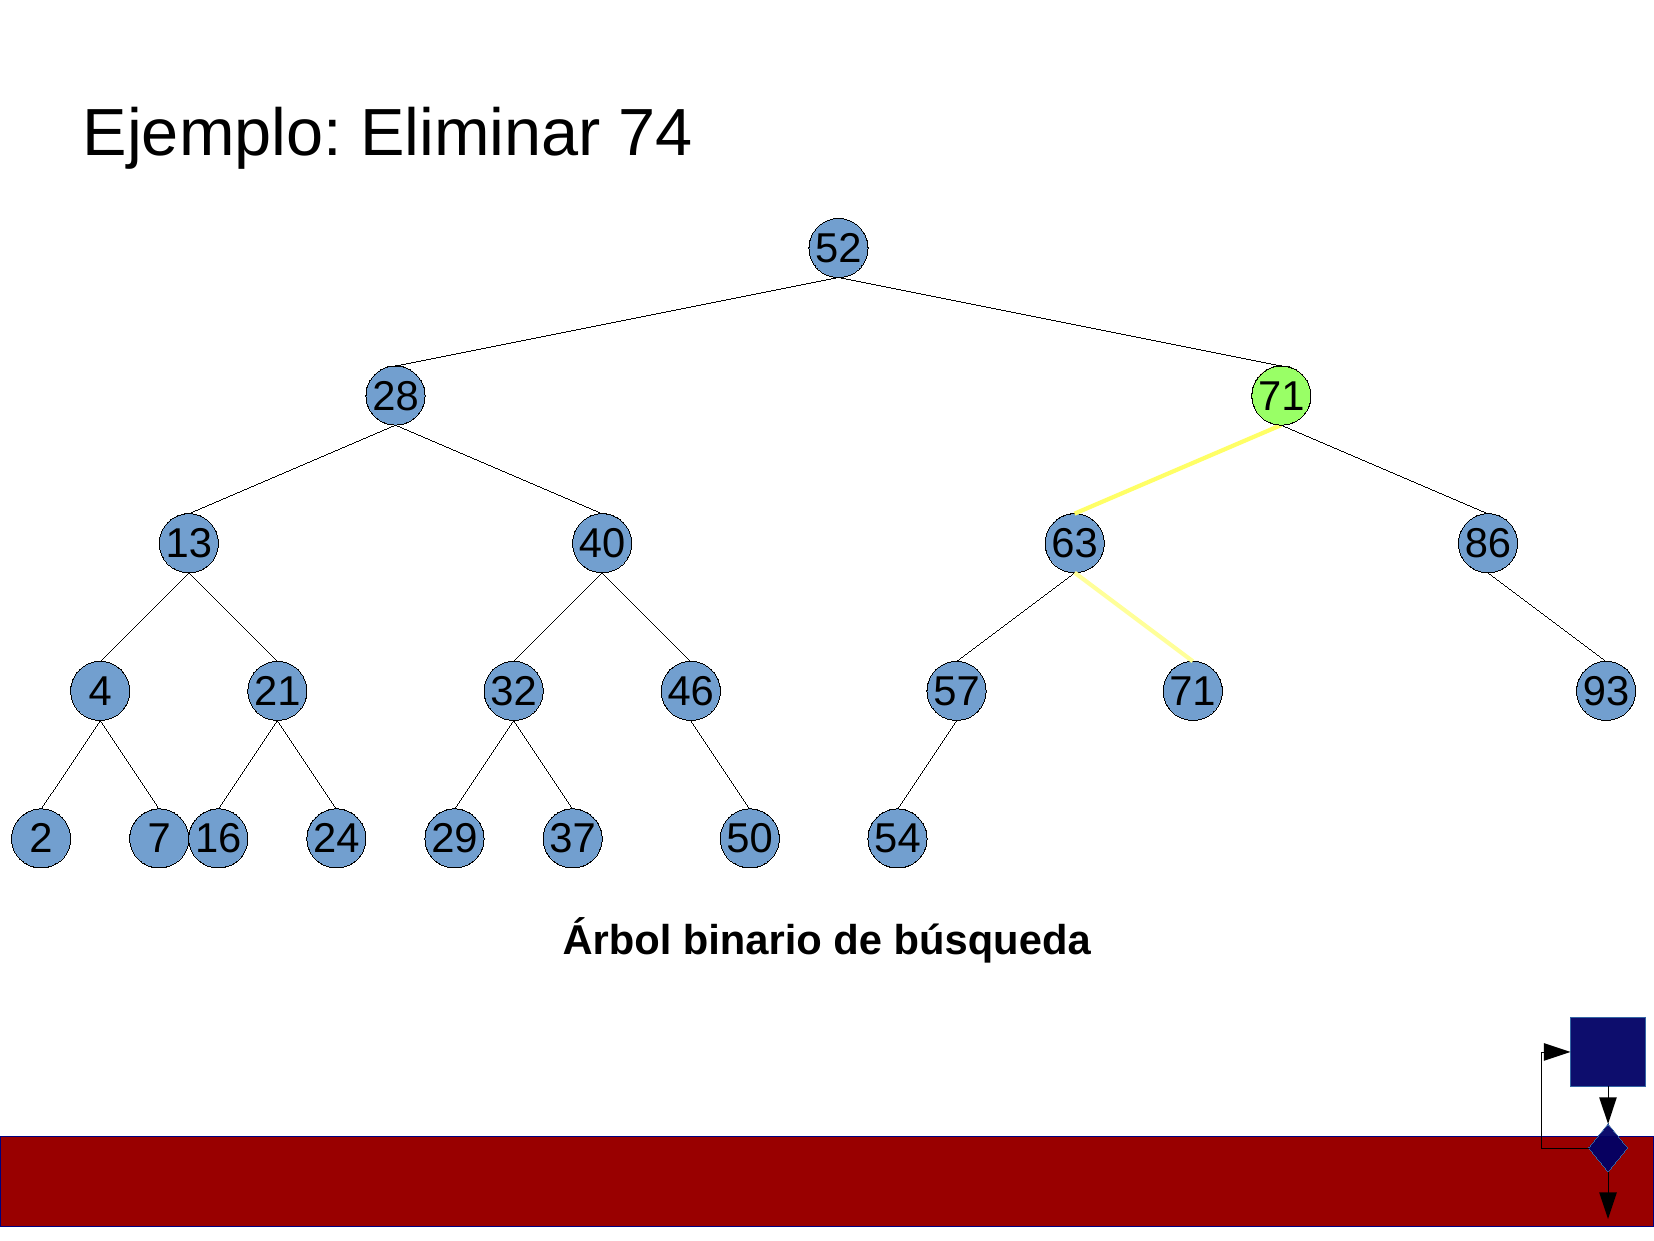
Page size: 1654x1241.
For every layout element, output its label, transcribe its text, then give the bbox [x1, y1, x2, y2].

text_box 46 [661, 661, 721, 721]
text_box 24 [306, 808, 366, 868]
text_box 57 [926, 661, 987, 721]
text_box [1570, 1017, 1646, 1087]
text_box 7 [129, 808, 189, 868]
text_box 2 [11, 808, 71, 868]
text_box 50 [720, 808, 780, 868]
text_box 29 [424, 808, 485, 868]
text_box 13 [159, 513, 219, 573]
text_box 54 [867, 808, 928, 868]
text_box 93 [1576, 661, 1636, 721]
text_box [0, 1124, 1654, 1227]
text_box 28 [365, 366, 426, 425]
text_box 86 [1458, 513, 1518, 573]
text_box 4 [70, 661, 130, 721]
subtitle Ejemplo: Eliminar 74 Árbol binario de búsqueda [82, 49, 1571, 1010]
text_box 40 [572, 513, 632, 573]
text_box 71 [1163, 661, 1223, 721]
text_box 71 [1251, 366, 1311, 426]
text_box 32 [484, 661, 544, 721]
text_box 37 [543, 808, 603, 868]
text_box 52 [808, 218, 869, 278]
text_box 63 [1045, 513, 1105, 573]
text_box 16 [188, 808, 248, 868]
text_box 21 [247, 661, 307, 721]
